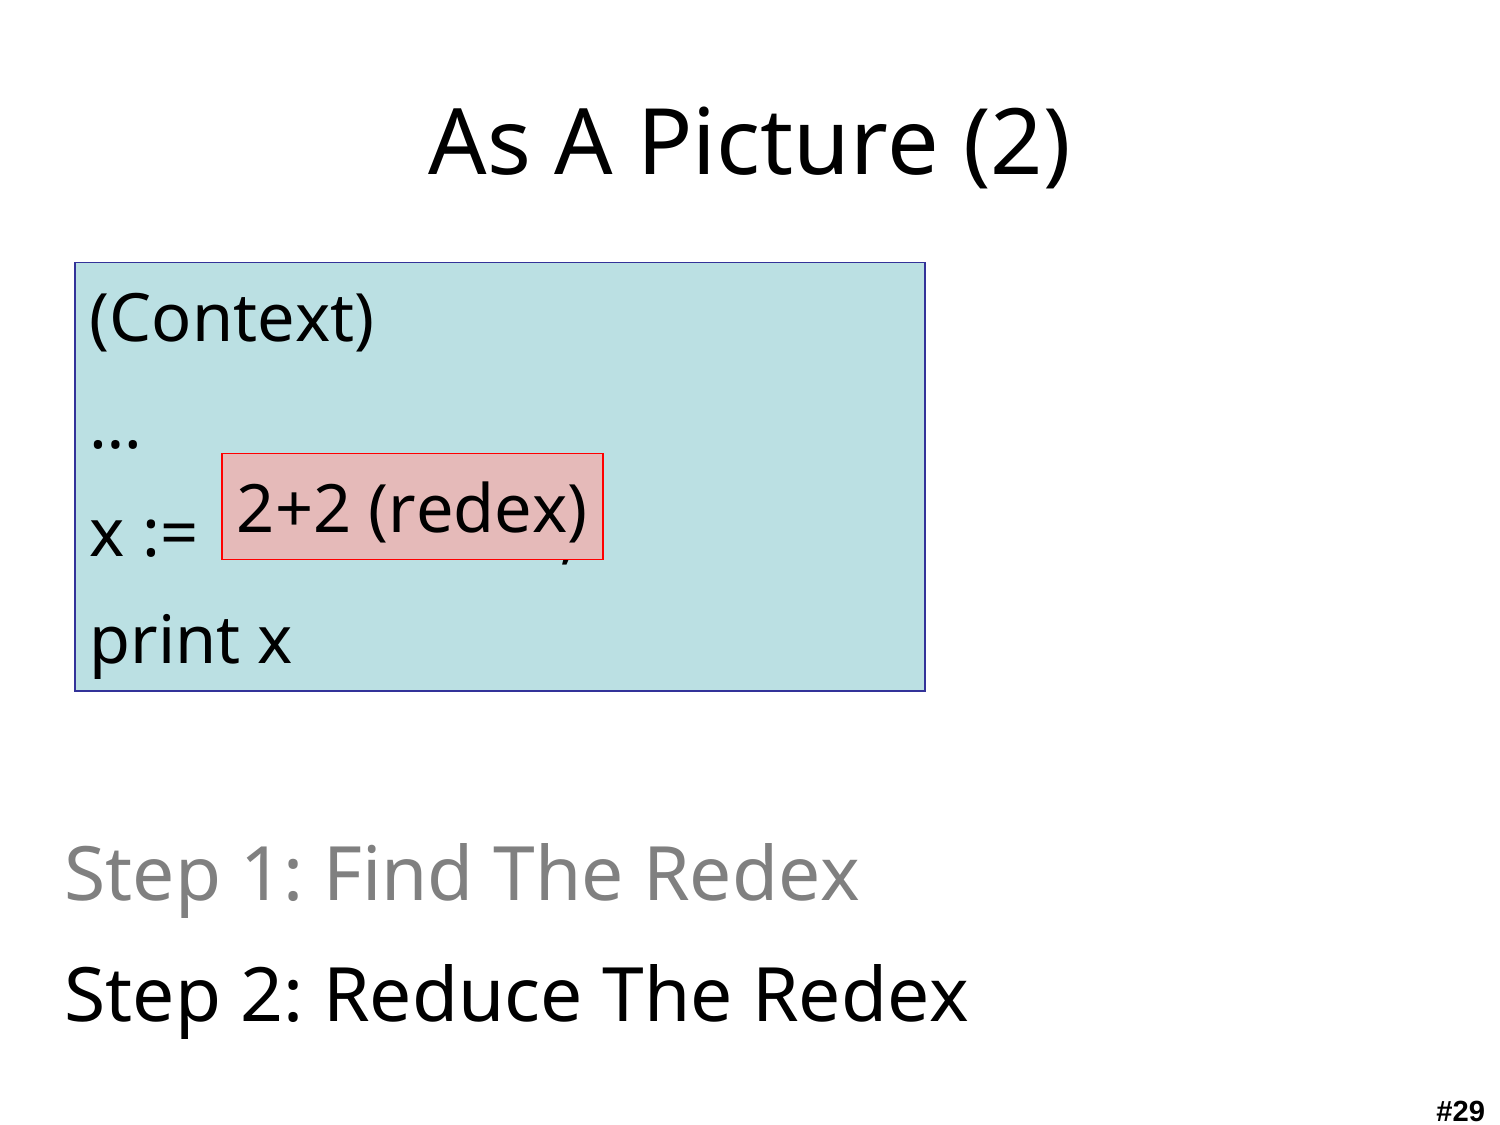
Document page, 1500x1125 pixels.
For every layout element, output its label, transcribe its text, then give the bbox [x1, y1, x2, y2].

list (Context) … x := ; print x [74, 262, 925, 663]
text_box Step 1: Find The Redex Step 2: Reduce The Redex [50, 812, 1476, 1088]
title As A Picture (2) [75, 45, 1426, 233]
text_box 2+2 (redex) [222, 453, 604, 560]
